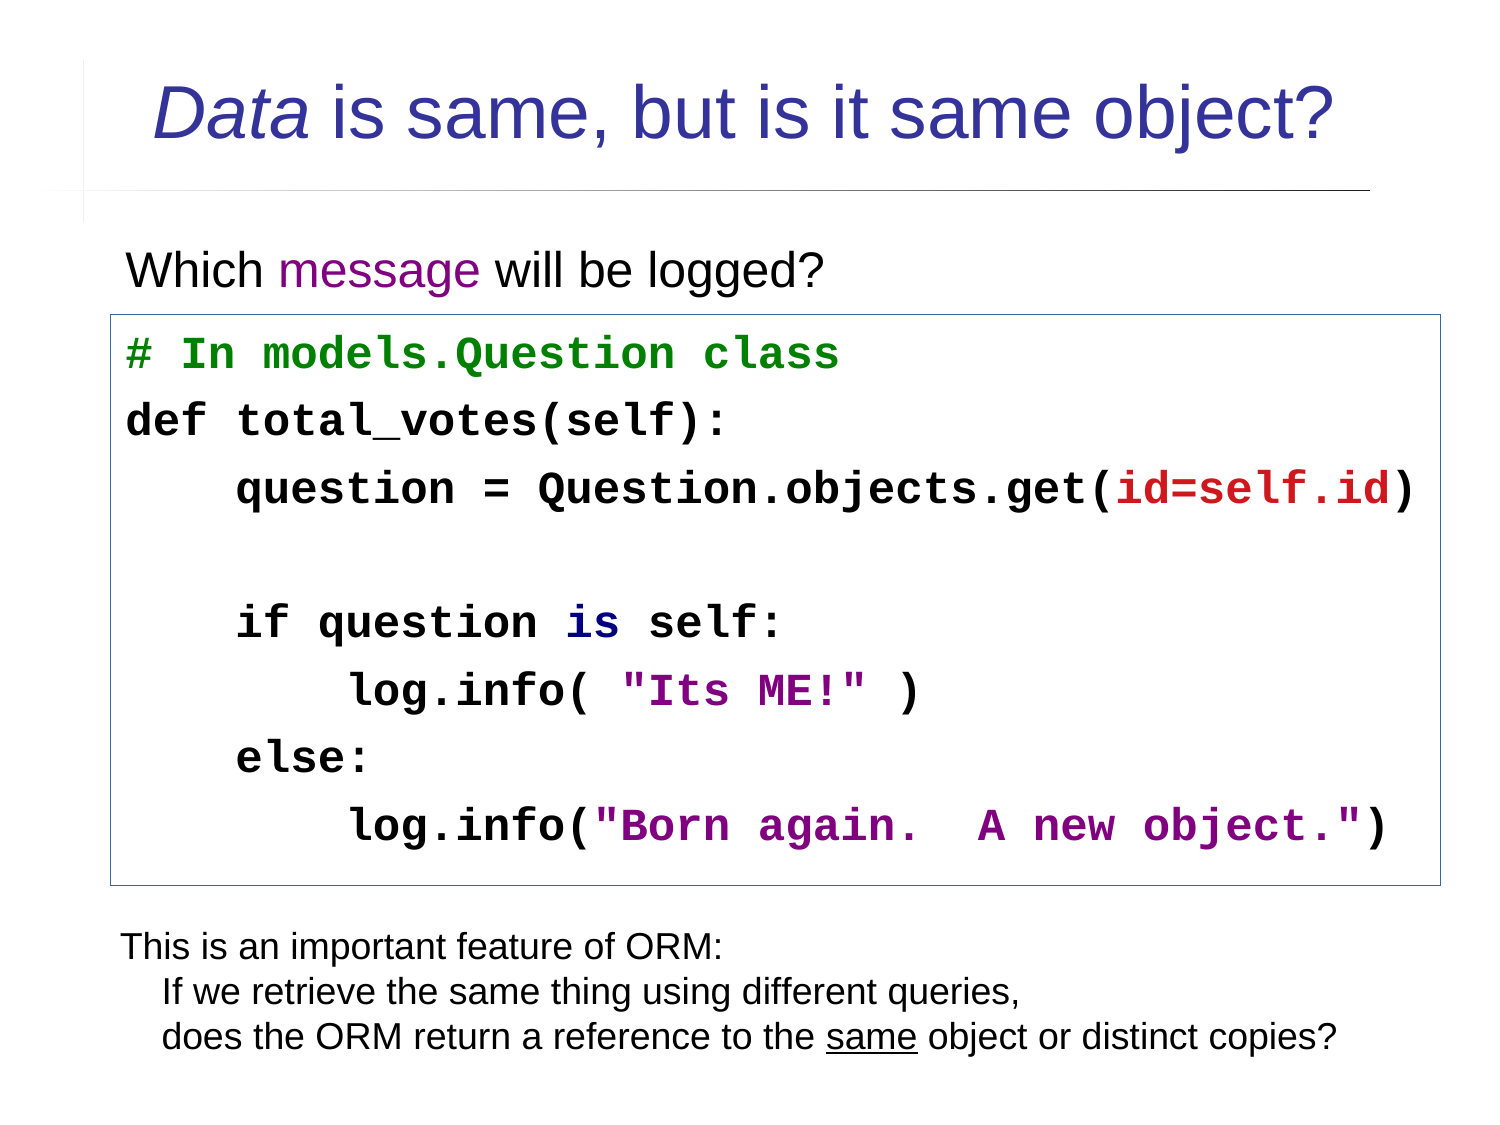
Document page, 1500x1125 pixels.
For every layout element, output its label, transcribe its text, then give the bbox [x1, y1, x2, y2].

list Which message will be logged? [110, 229, 1400, 314]
title Data is same, but is it same object? [100, 42, 1389, 174]
text_box This is an important feature of ORM: If we retrieve the same thing using different queries, does the ORM return a reference to the same object or distinct copies? [105, 915, 1441, 1096]
list # In models.Question class def total_votes(self): question = Question.objects.get(id=self.id) if question is self: log.info( "Its ME!" ) else: log.info("Born again. A new object.") [110, 314, 1441, 886]
